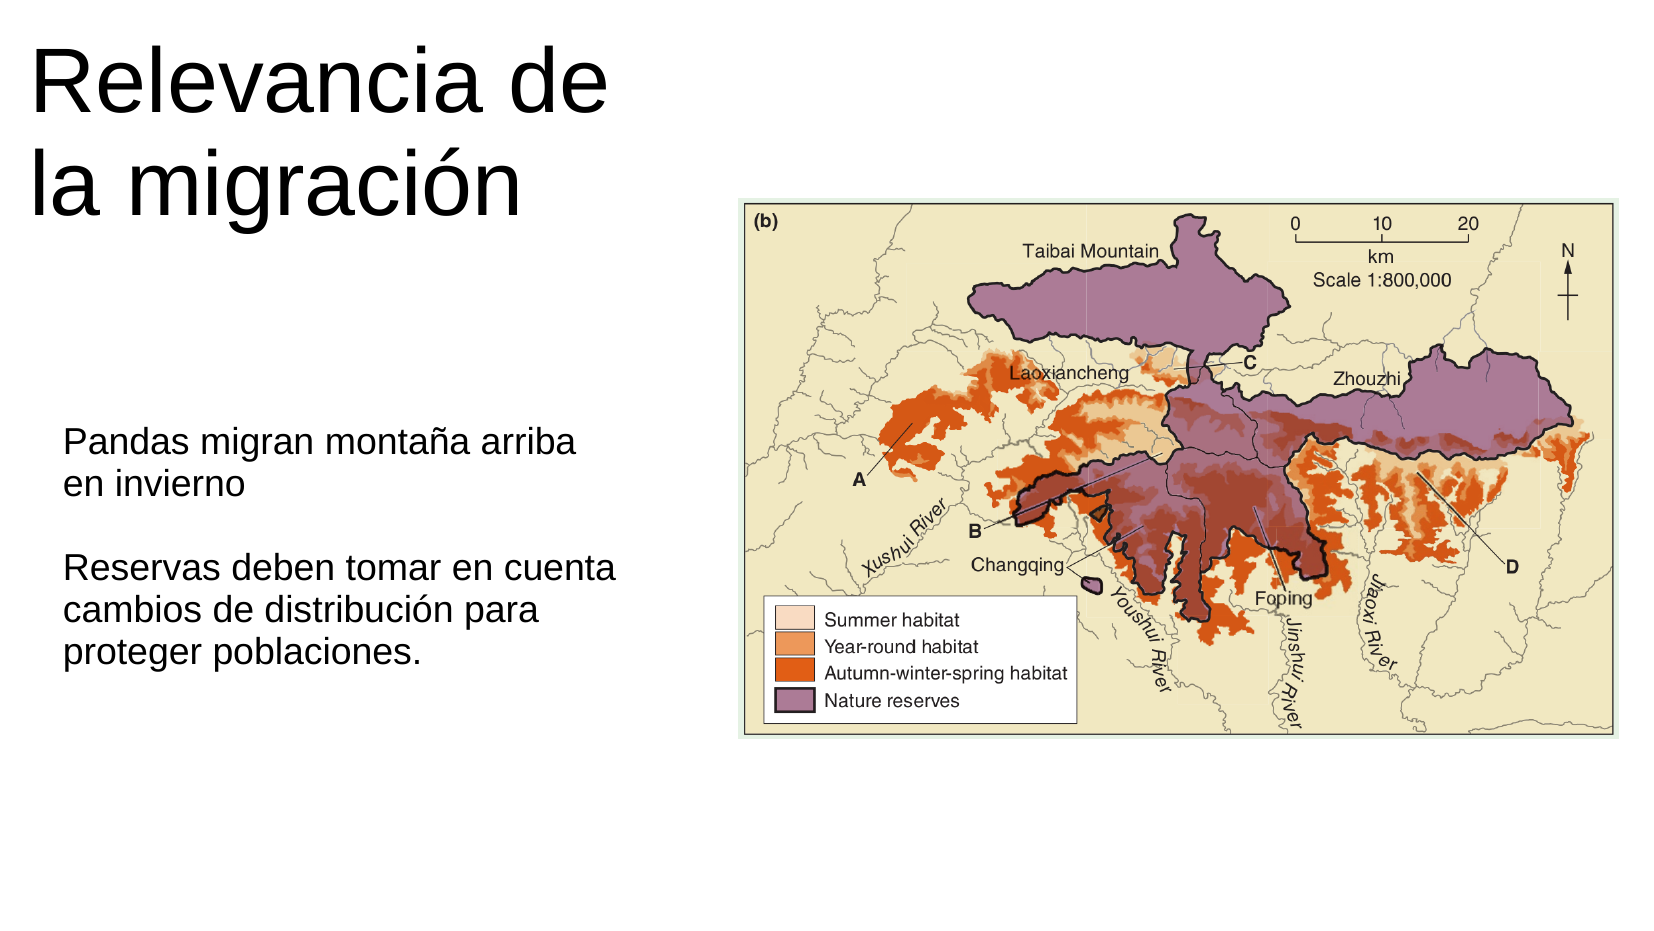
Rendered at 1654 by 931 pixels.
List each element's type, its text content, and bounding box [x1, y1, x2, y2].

text_box Pandas migran montaña arriba en invierno Reservas deben tomar en cuenta cambios de distribución para proteger poblaciones. [48, 413, 639, 681]
picture [738, 198, 1619, 739]
title Relevancia de la migración [29, 29, 656, 235]
